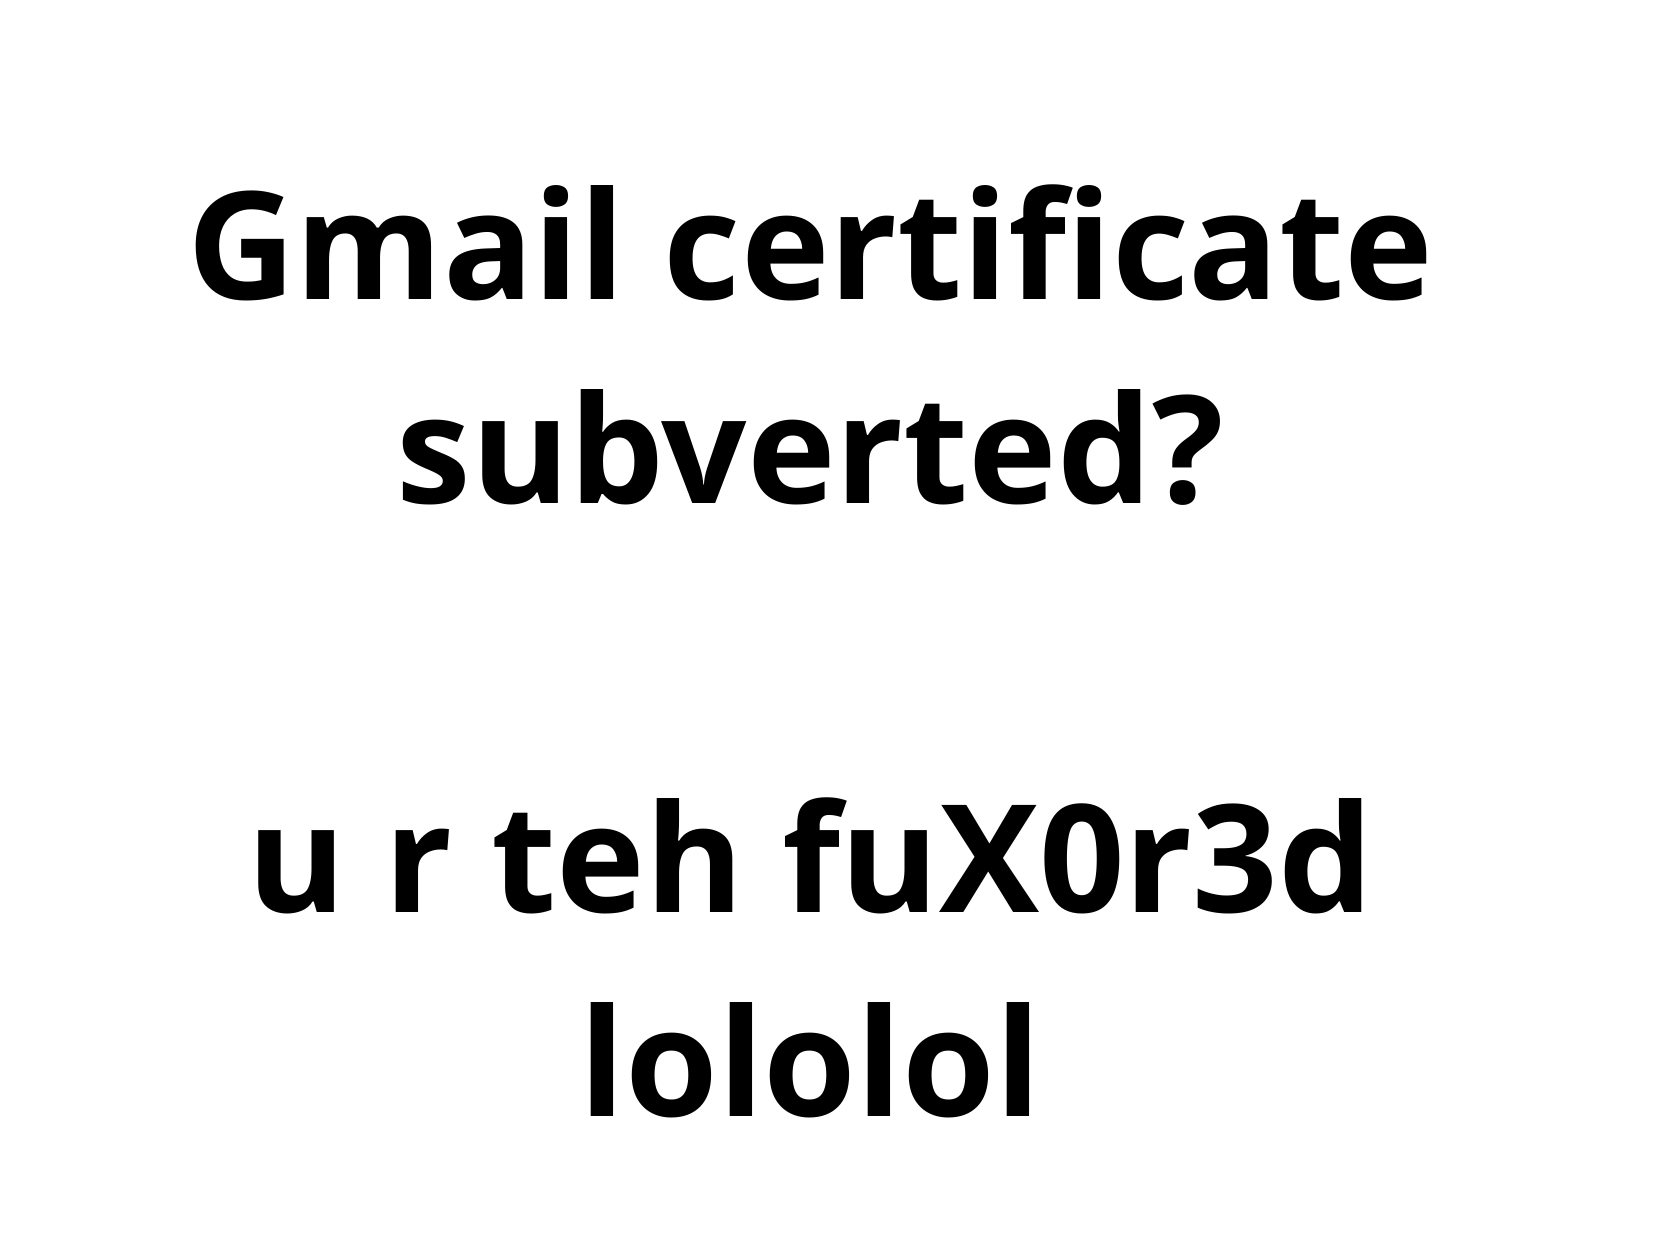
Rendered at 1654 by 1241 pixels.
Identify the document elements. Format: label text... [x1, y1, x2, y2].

text_box Gmail certificate subverted? u r teh fuX0r3d lololol [82, 222, 1538, 1078]
